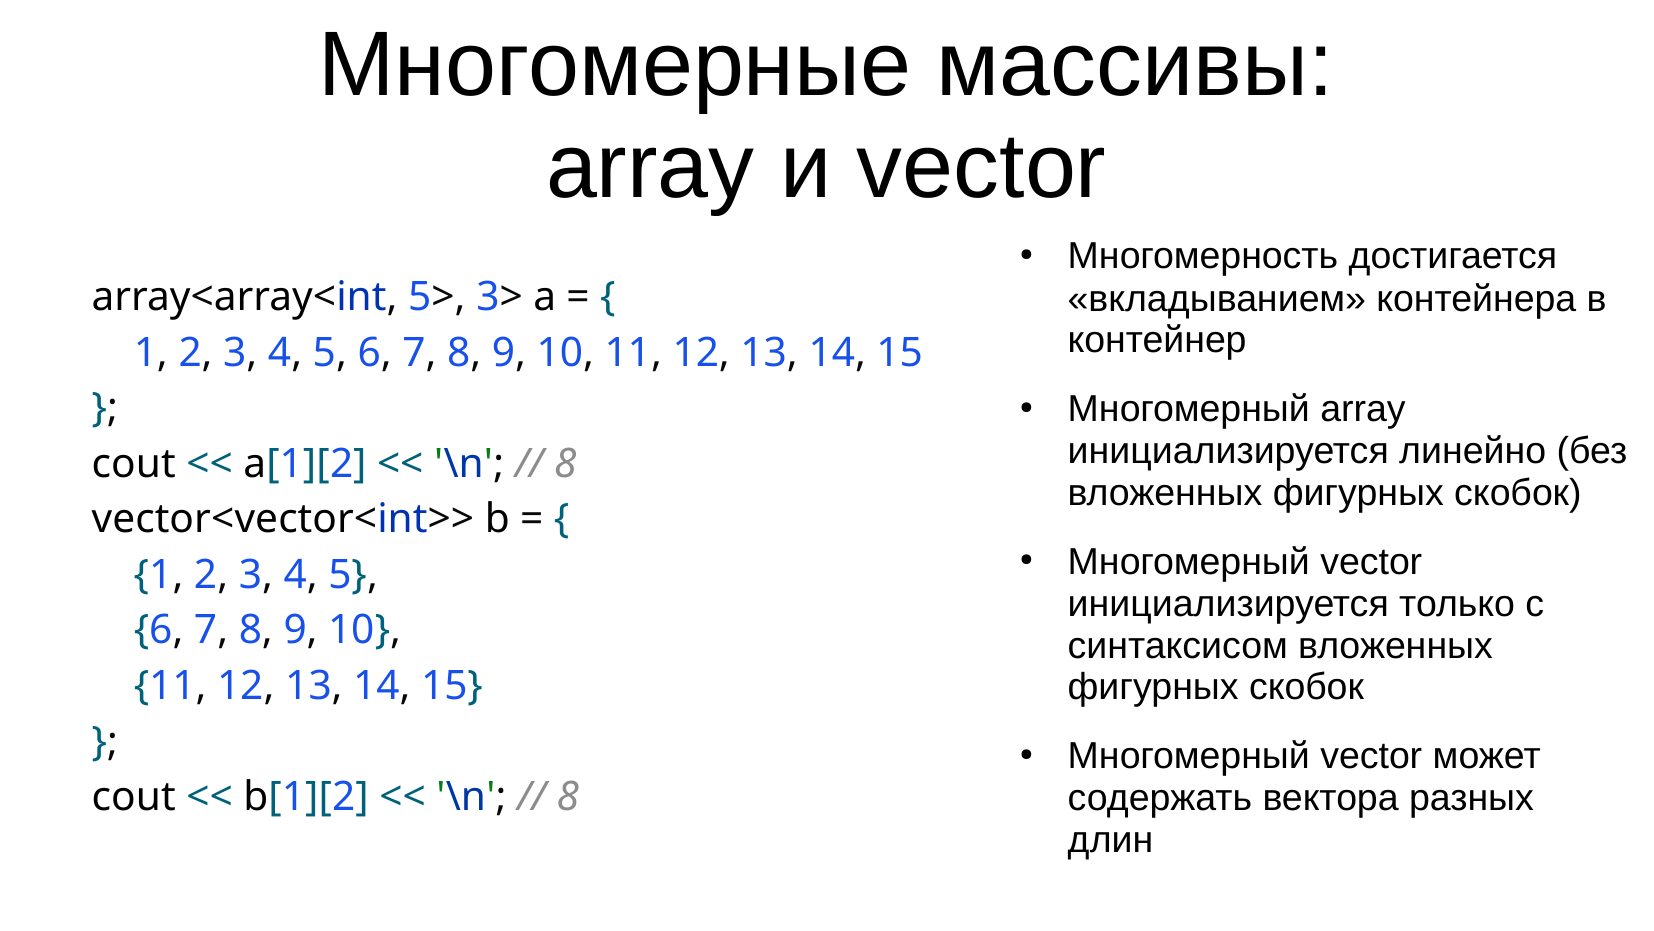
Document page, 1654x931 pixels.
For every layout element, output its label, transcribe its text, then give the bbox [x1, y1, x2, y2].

list Многомерность достигается «вкладыванием» контейнера в контейнер Многомерный array инициализируется линейно (без вложенных фигурных скобок) Многомерный vector инициализируется только с синтаксисом вложенных фигурных скобок Многомерный vector может содержать вектора разных длин [1003, 234, 1630, 904]
text_box array<array<int, 5>, 3> a = { 1, 2, 3, 4, 5, 6, 7, 8, 9, 10, 11, 12, 13, 14, 15 }; cout << a[1][2] << '\n'; // 8 vector<vector<int>> b = { {1, 2, 3, 4, 5}, {6, 7, 8, 9, 10}, {11, 12, 13, 14, 15} }; cout << b[1][2] << '\n'; // 8 [76, 260, 1003, 857]
title Многомерные массивы: array и vector [82, 12, 1571, 218]
